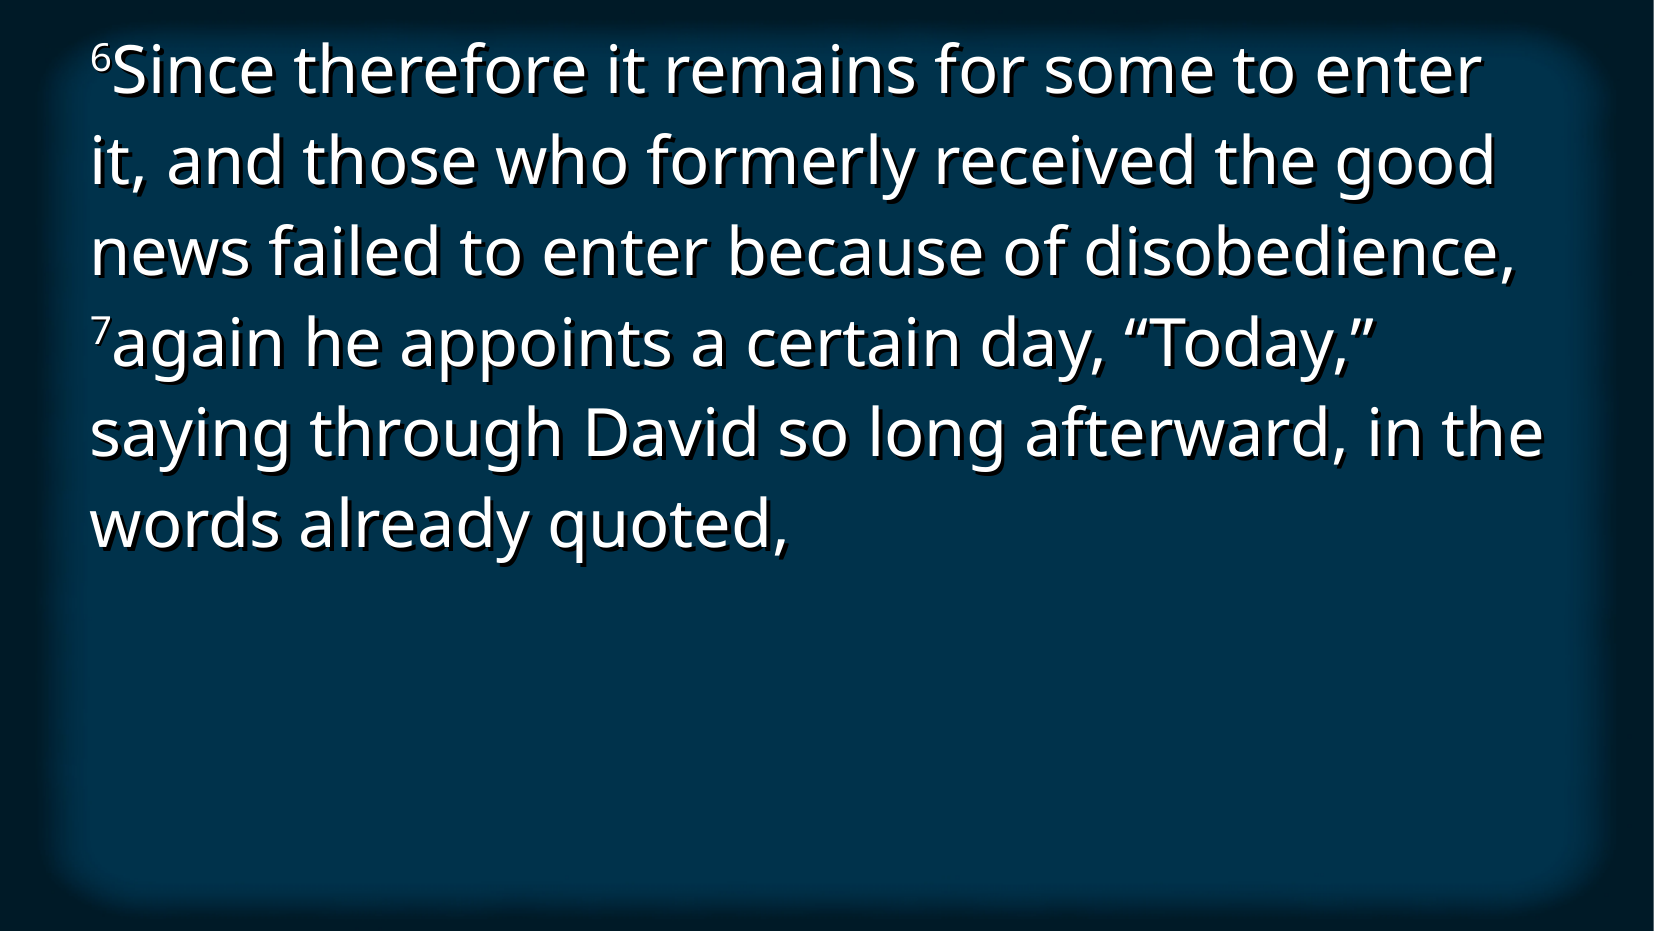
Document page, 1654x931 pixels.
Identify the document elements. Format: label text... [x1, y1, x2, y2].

picture [0, 0, 1654, 931]
text_box 6Since therefore it remains for some to enter it, and those who formerly received the good news failed to enter because of disobedience, 7again he appoints a certain day, “Today,” saying through David so long afterward, in the words already quoted, [75, 15, 1576, 563]
